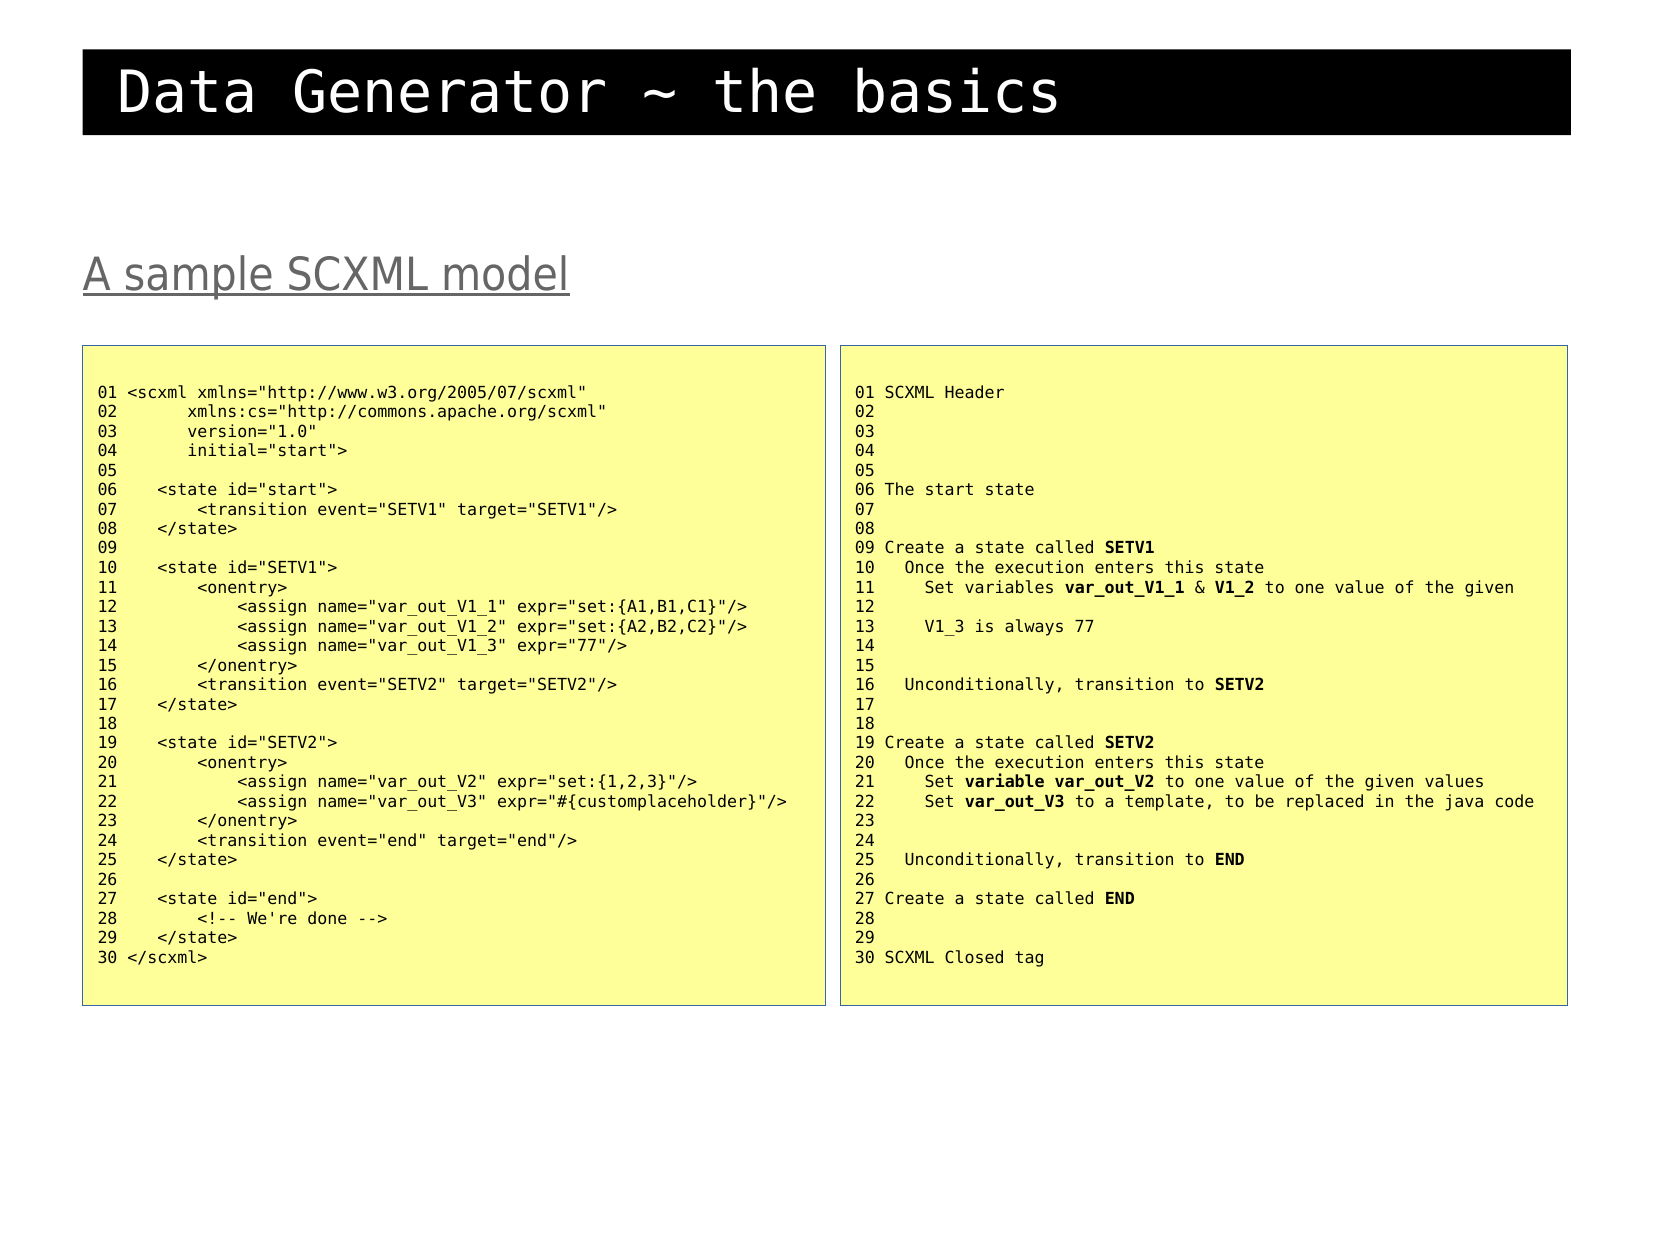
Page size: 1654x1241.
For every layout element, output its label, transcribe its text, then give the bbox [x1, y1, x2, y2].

list A sample SCXML model [82, 165, 1571, 1096]
text_box 01 <scxml xmlns="http://www.w3.org/2005/07/scxml" 02 xmlns:cs="http://commons.apache.org/scxml" 03 version="1.0" 04 initial="start"> 05 06 <state id="start"> 07 <transition event="SETV1" target="SETV1"/> 08 </state> 09 10 <state id="SETV1"> 11 <onentry> 12 <assign name="var_out_V1_1" expr="set:{A1,B1,C1}"/> 13 <assign name="var_out_V1_2" expr="set:{A2,B2,C2}"/> 14 <assign name="var_out_V1_3" expr="77"/> 15 </onentry> 16 <transition event="SETV2" target="SETV2"/> 17 </state> 18 19 <state id="SETV2"> 20 <onentry> 21 <assign name="var_out_V2" expr="set:{1,2,3}"/> 22 <assign name="var_out_V3" expr="#{customplaceholder}"/> 23 </onentry> 24 <transition event="end" target="end"/> 25 </state> 26 27 <state id="end"> 28 <!-- We're done --> 29 </state> 30 </scxml> [82, 345, 826, 1006]
title Data Generator ~ the basics [82, 49, 1571, 136]
text_box 01 SCXML Header 02 03 04 05 06 The start state 07 08 09 Create a state called SETV1 10 Once the execution enters this state 11 Set variables var_out_V1_1 & V1_2 to one value of the given 12 13 V1_3 is always 77 14 15 16 Unconditionally, transition to SETV2 17 18 19 Create a state called SETV2 20 Once the execution enters this state 21 Set variable var_out_V2 to one value of the given values 22 Set var_out_V3 to a template, to be replaced in the java code 23 24 25 Unconditionally, transition to END 26 27 Create a state called END 28 29 30 SCXML Closed tag [840, 345, 1568, 1006]
